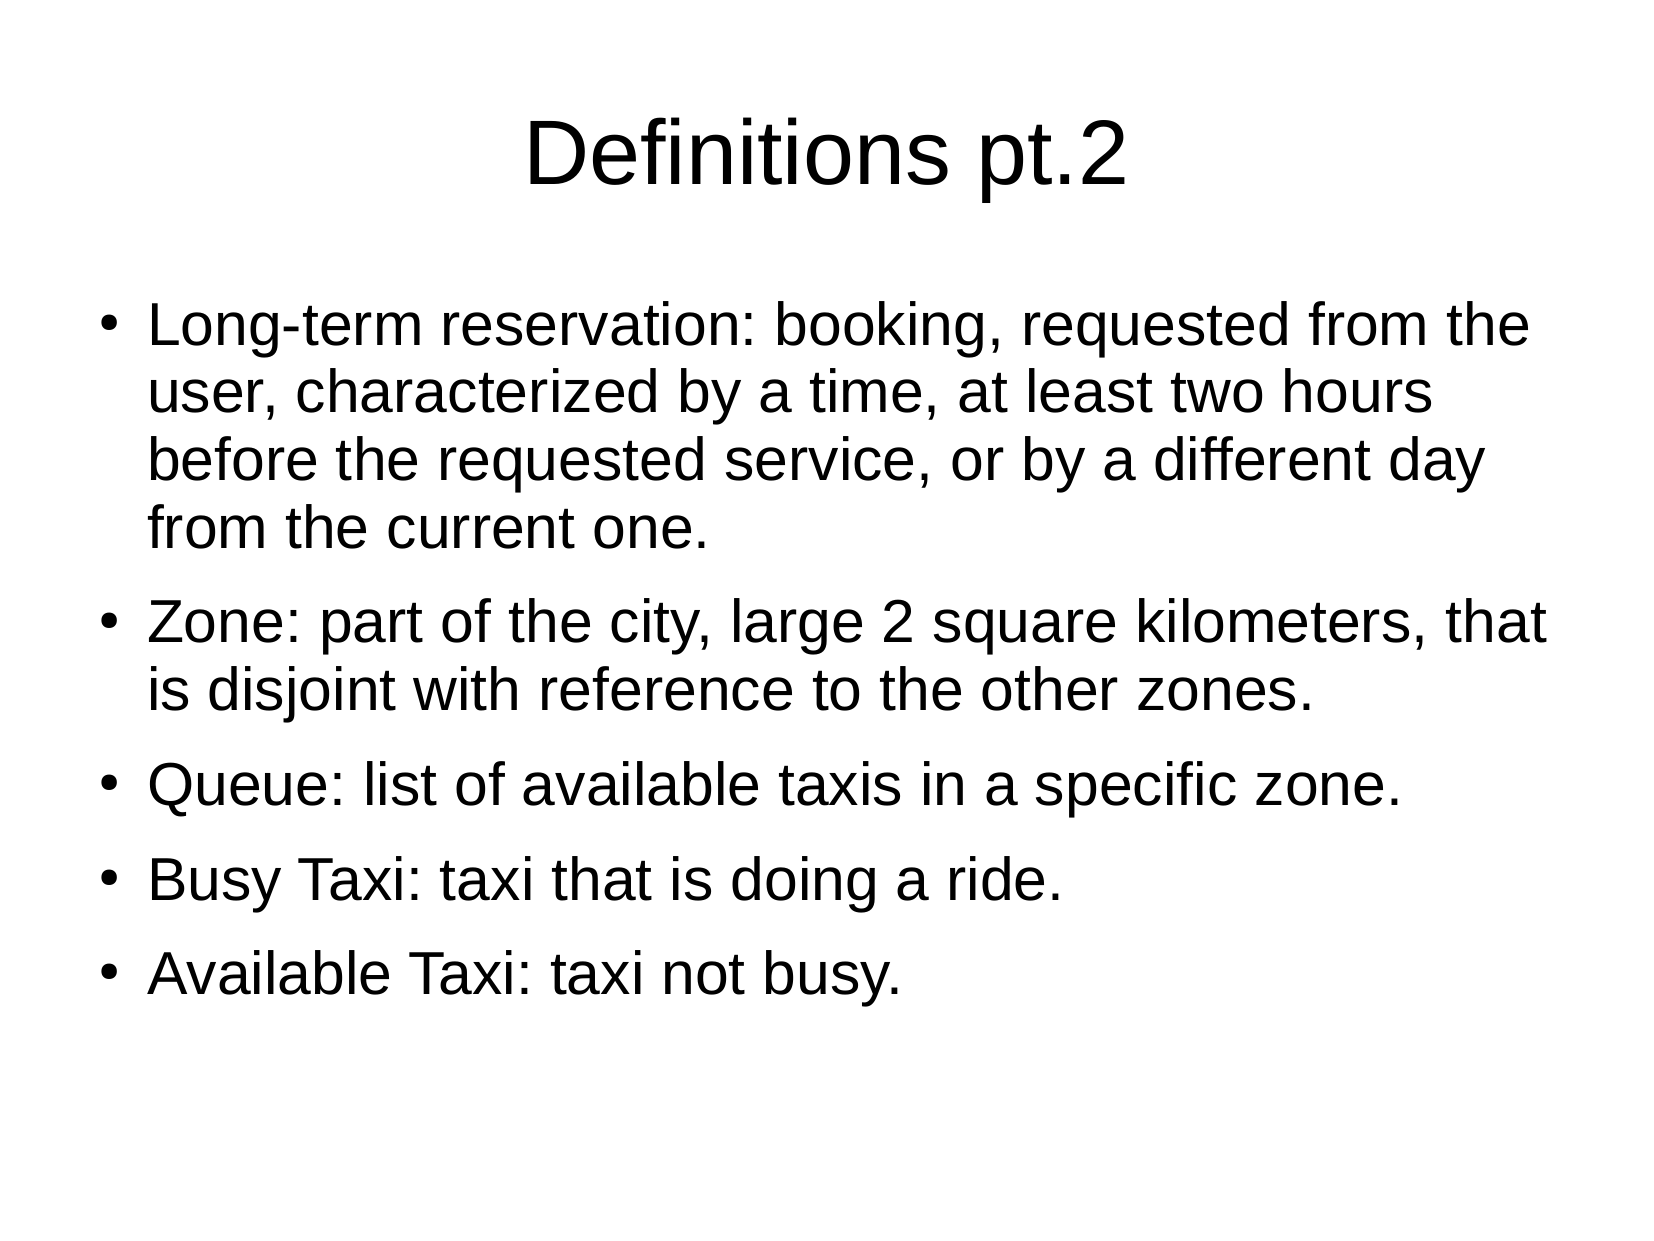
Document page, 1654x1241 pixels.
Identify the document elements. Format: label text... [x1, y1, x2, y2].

title Definitions pt.2 [82, 49, 1571, 257]
list Long-term reservation: booking, requested from the user, characterized by a time, at least two hours before the requested service, or by a different day from the current one. Zone: part of the city, large 2 square kilometers, that is disjoint with reference to the other zones. Queue: list of available taxis in a specific zone. Busy Taxi: taxi that is doing a ride. Available Taxi: taxi not busy. [82, 290, 1571, 1010]
